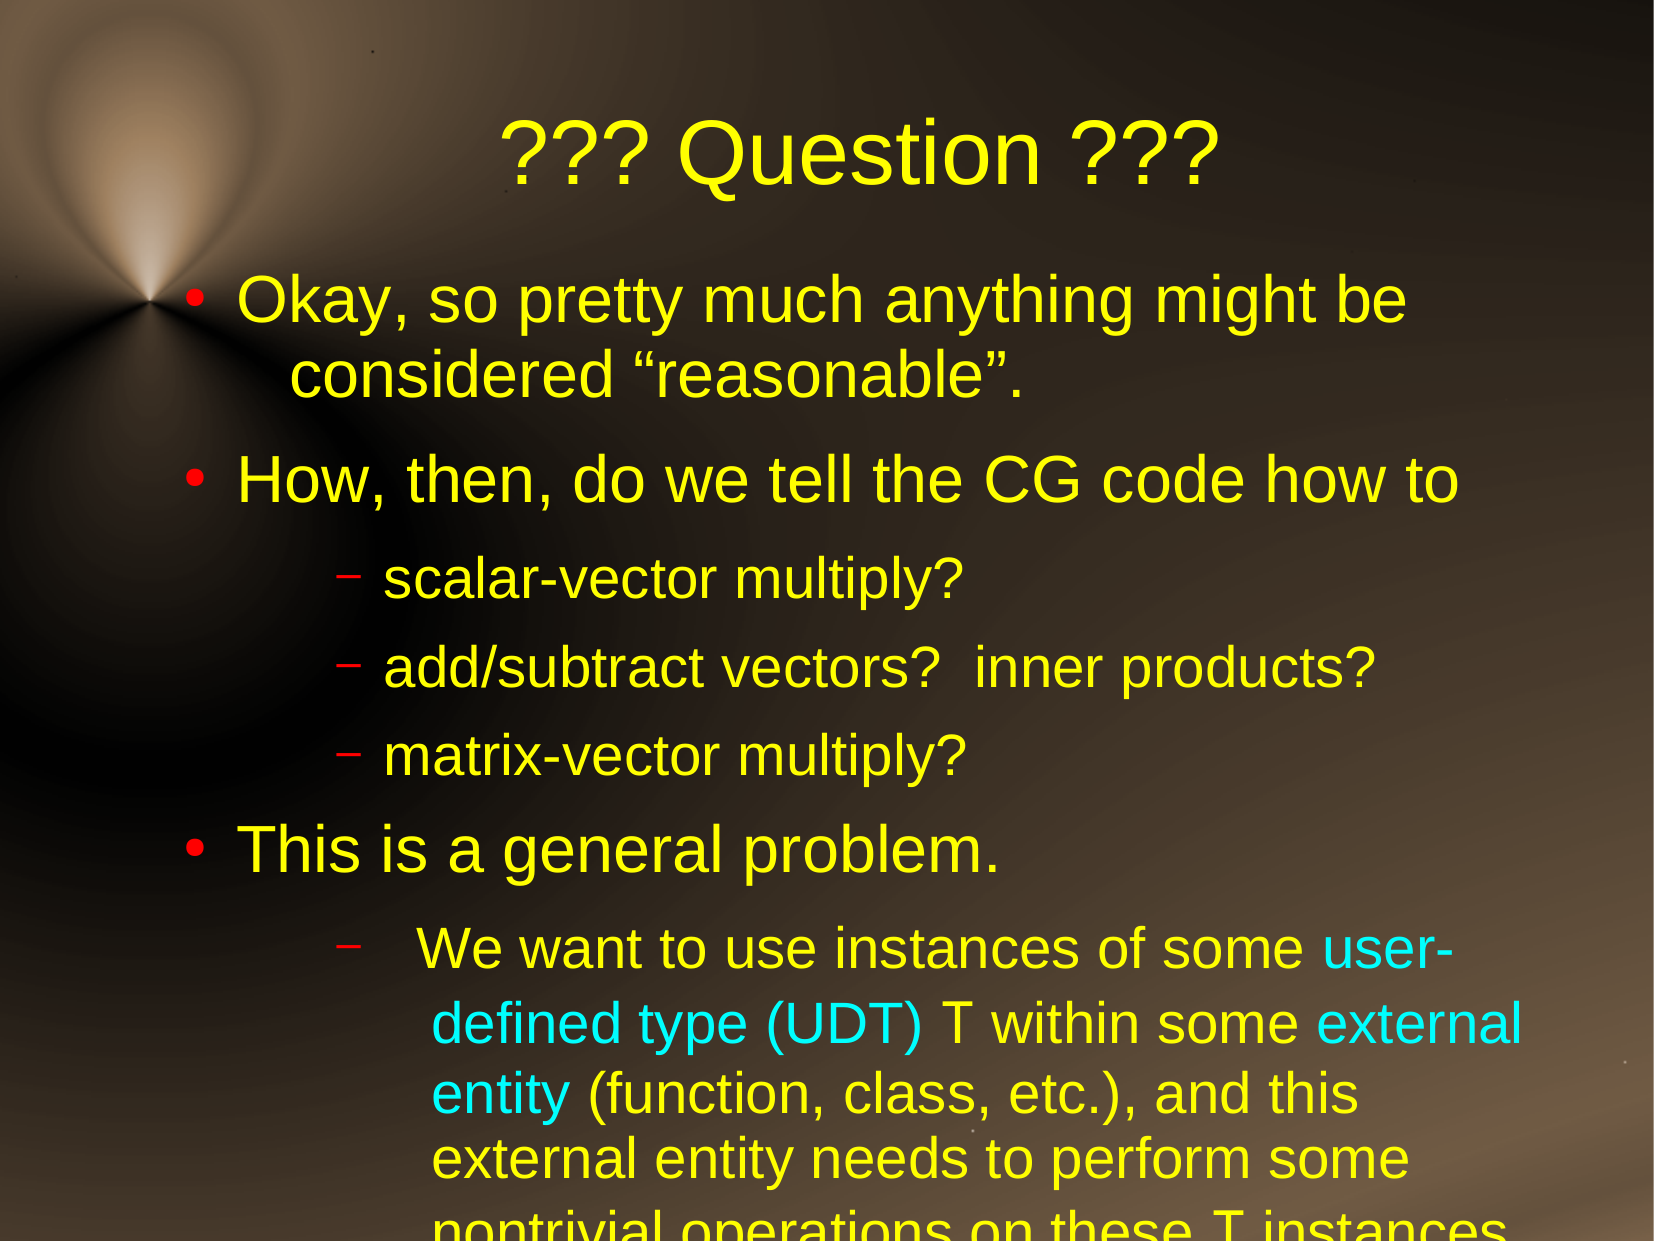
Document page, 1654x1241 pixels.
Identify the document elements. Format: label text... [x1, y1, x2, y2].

title ??? Question ??? [150, 56, 1571, 250]
picture [0, 0, 1654, 1241]
list Okay, so pretty much anything might be considered “reasonable”. How, then, do we tell the CG code how to scalar-vector multiply? add/subtract vectors? inner products? matrix-vector multiply? This is a general problem. We want to use instances of some user-defined type (UDT) T within some external entity (function, class, etc.), and this external entity needs to perform some nontrivial operations on these T instances. [147, 262, 1571, 1240]
